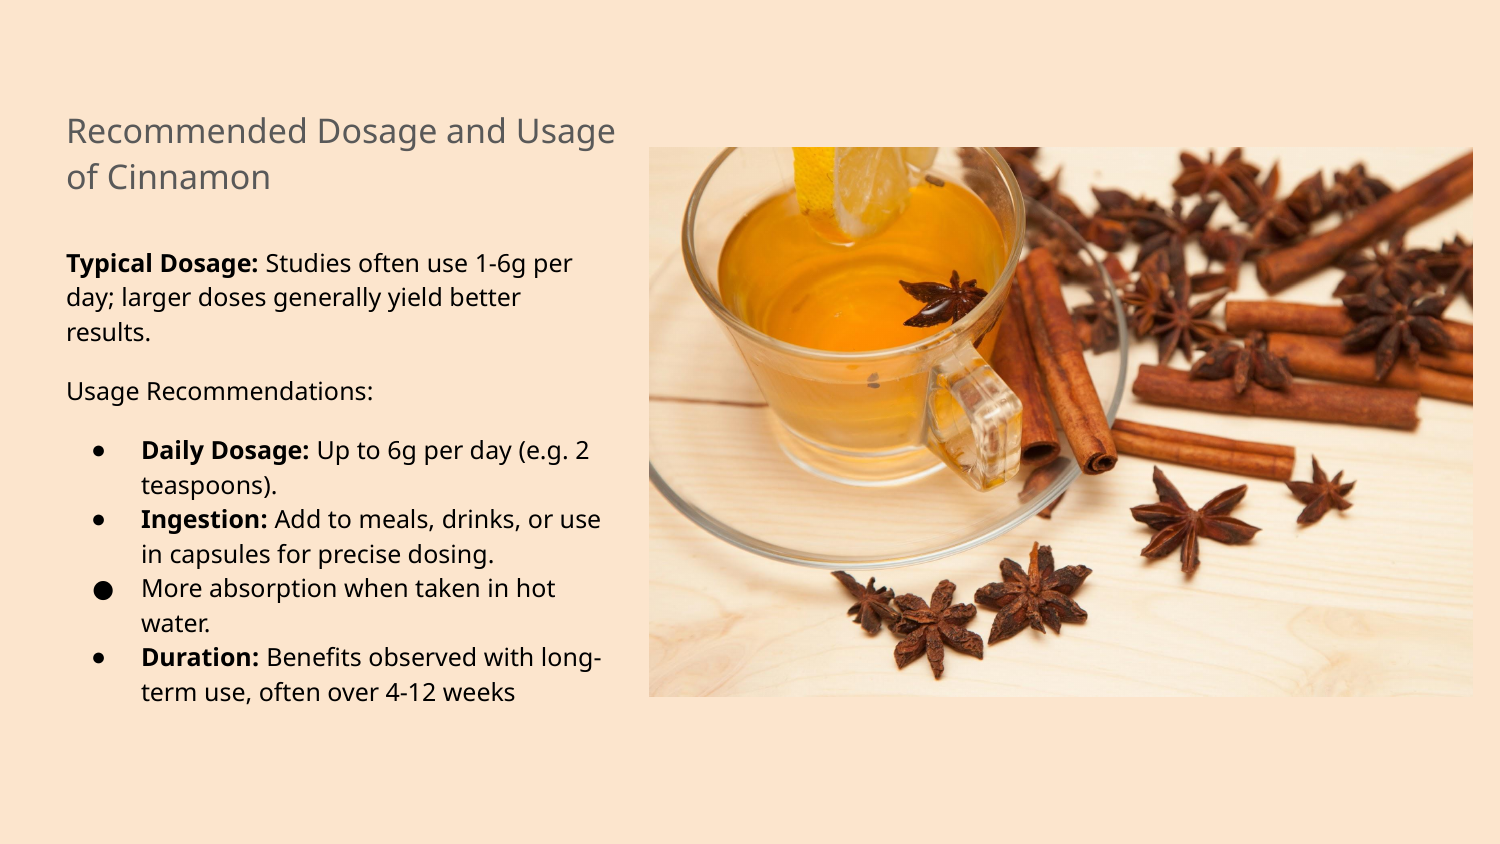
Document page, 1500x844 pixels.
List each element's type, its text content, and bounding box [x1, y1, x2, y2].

title Recommended Dosage and Usage of Cinnamon [51, 91, 665, 216]
picture [649, 147, 1473, 697]
list Typical Dosage: Studies often use 1-6g per day; larger doses generally yield better results. Usage Recommendations: Daily Dosage: Up to 6g per day (e.g. 2 teaspoons). Ingestion: Add to meals, drinks, or use in capsules for precise dosing. More absorption when taken in hot water. Duration: Benefits observed with long-term use, often over 4-12 weeks​ [51, 227, 627, 750]
